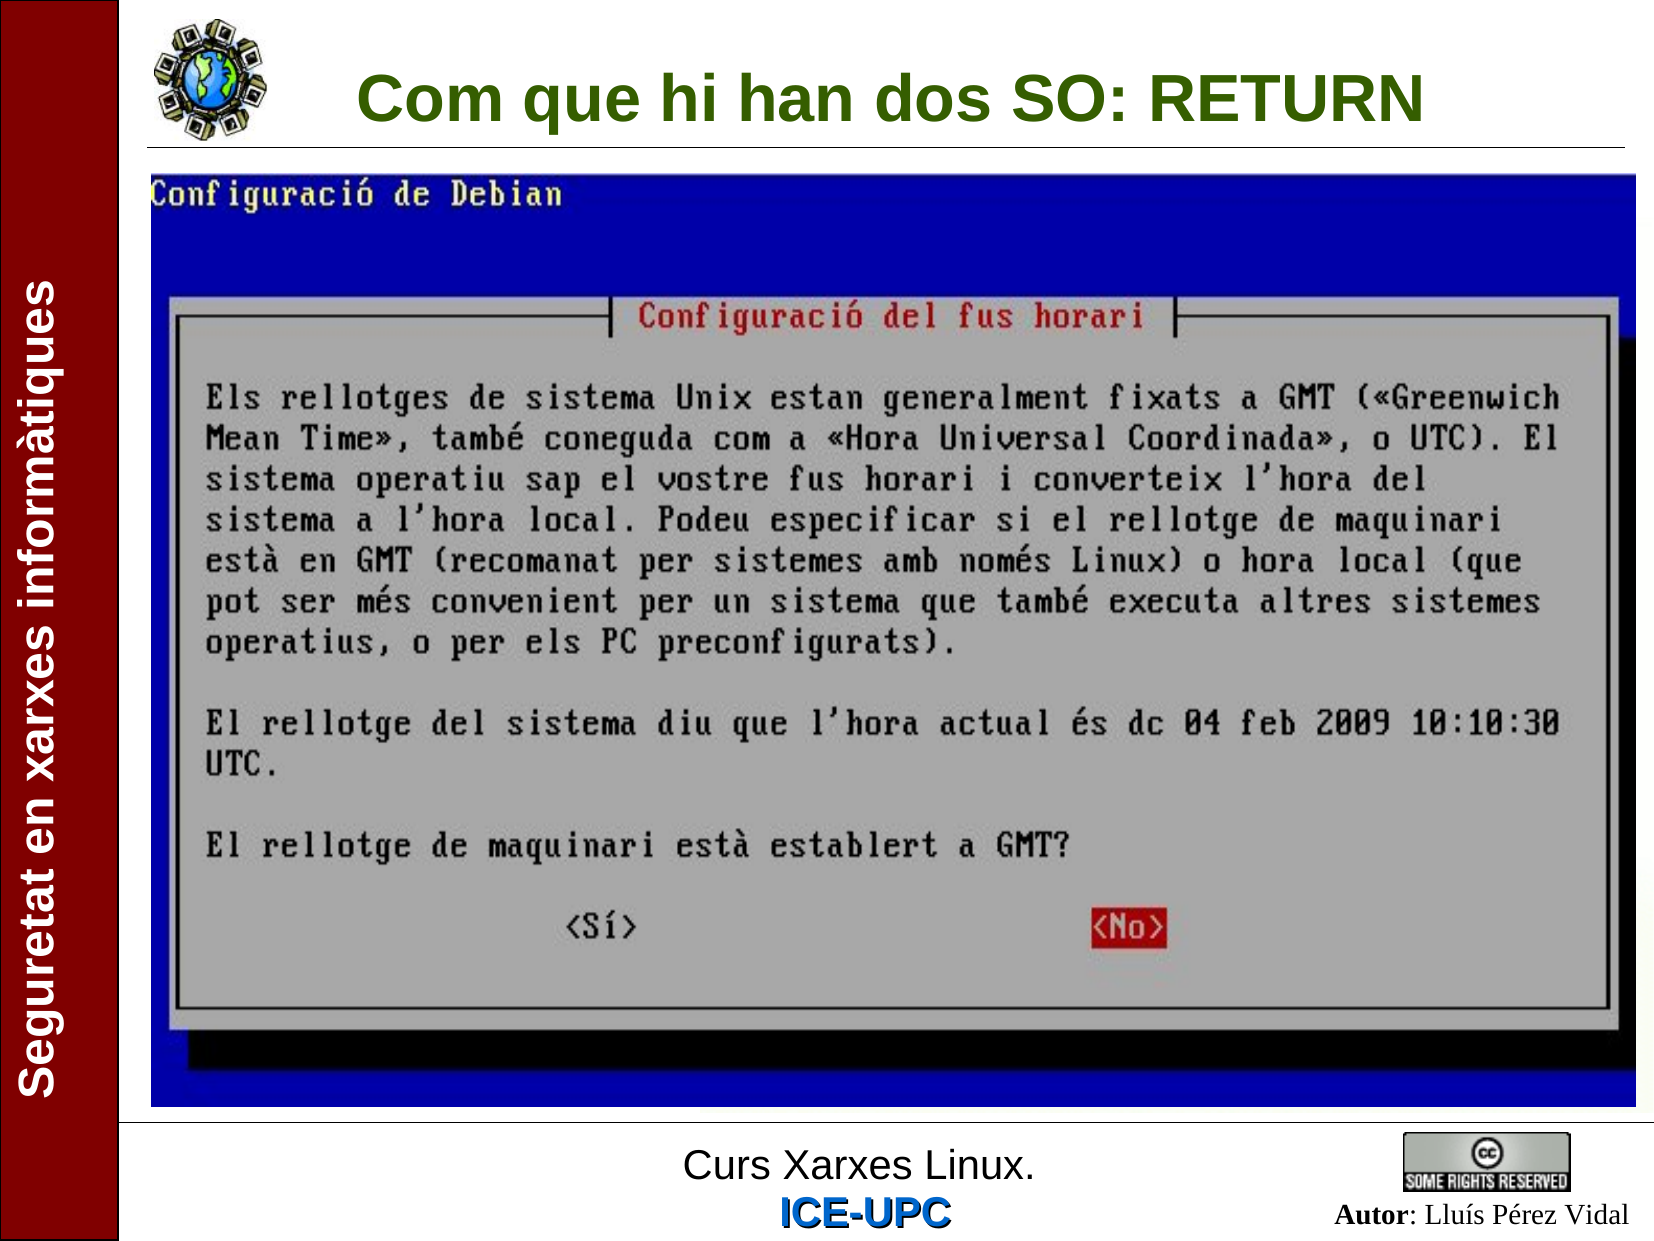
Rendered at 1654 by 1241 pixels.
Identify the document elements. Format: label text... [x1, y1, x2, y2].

picture [154, 19, 268, 49]
title Com que hi han dos SO: RETURN [129, 49, 1619, 148]
picture [151, 173, 1654, 1113]
picture [1403, 1132, 1571, 1192]
list Croquis d'arquitectura mostrant les 3 zones [141, 242, 151, 1093]
